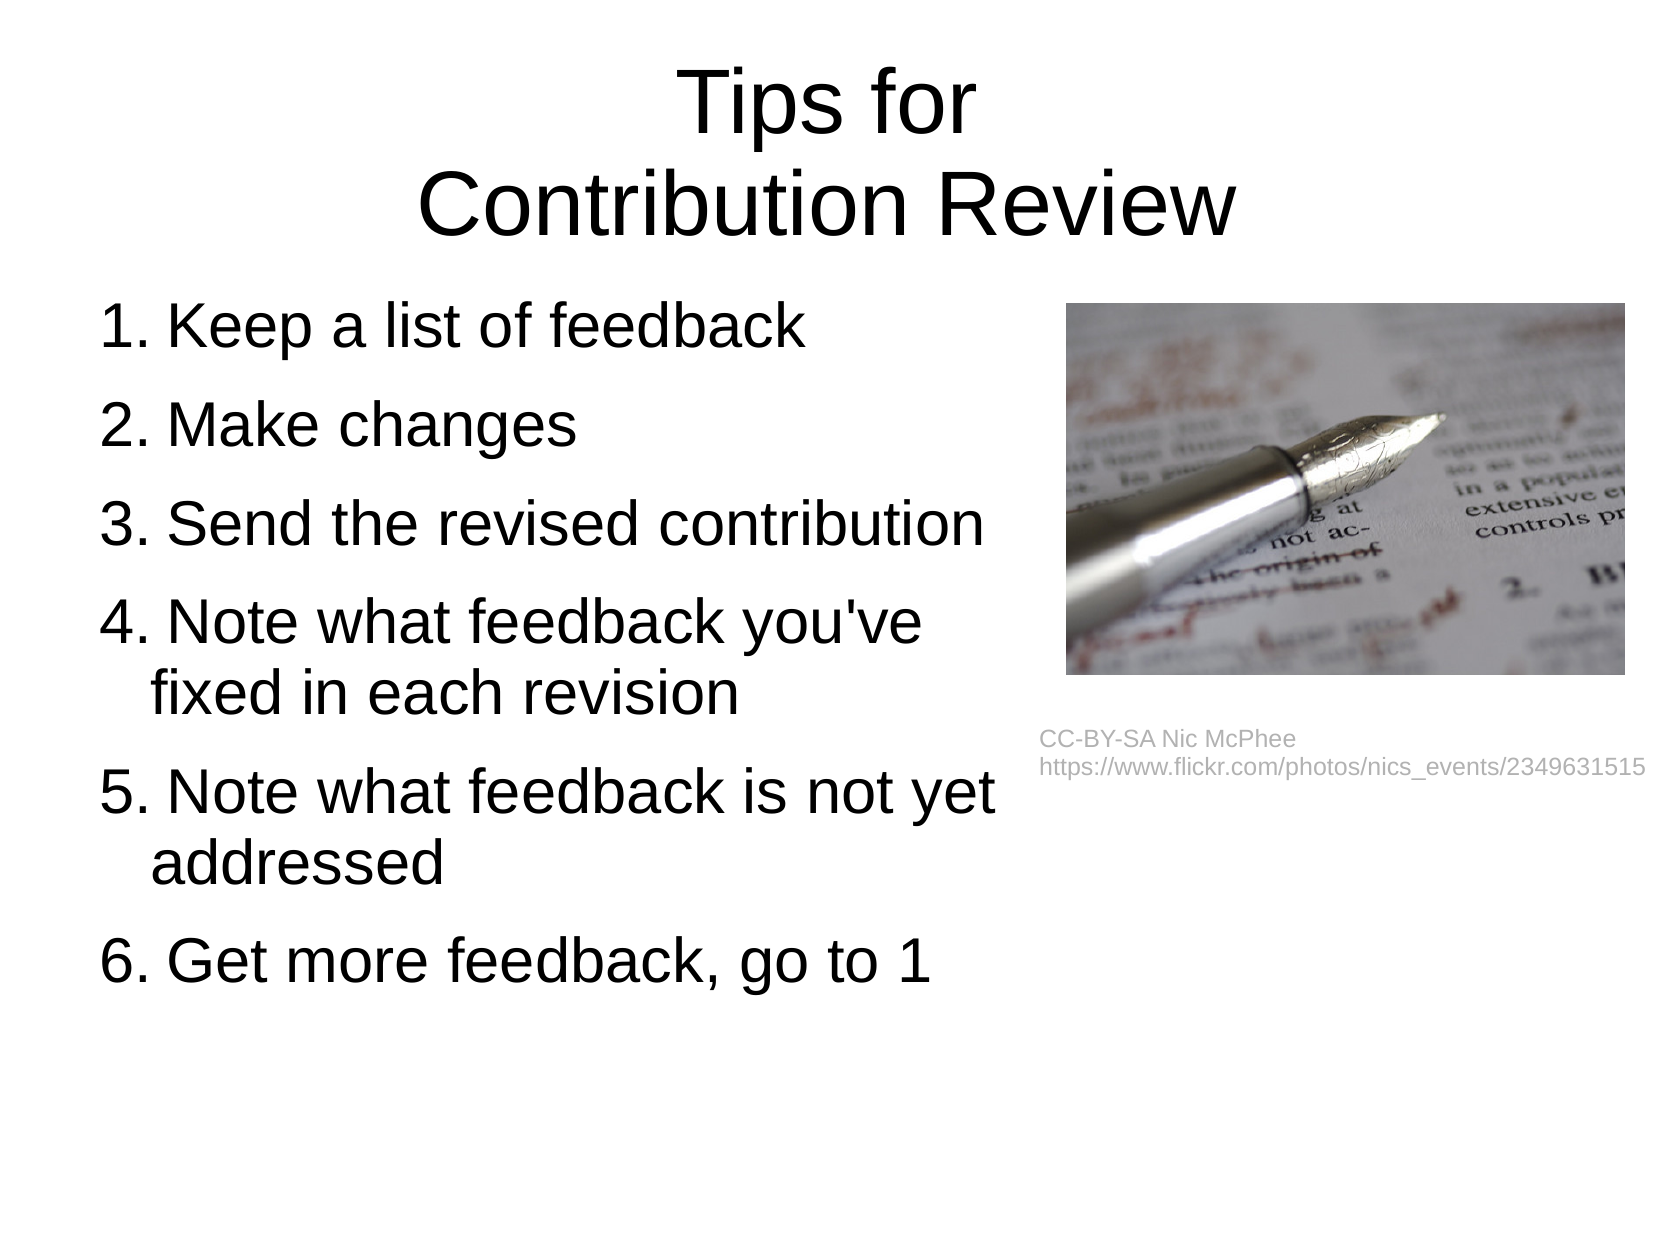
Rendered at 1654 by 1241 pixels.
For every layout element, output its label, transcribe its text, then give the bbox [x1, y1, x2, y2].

title Tips for Contribution Review [82, 49, 1571, 257]
text_box CC-BY-SA Nic McPhee https://www.flickr.com/photos/nics_events/2349631515 [1024, 717, 1654, 789]
list Keep a list of feedback Make changes Send the revised contribution Note what feedback you've fixed in each revision Note what feedback is not yet addressed Get more feedback, go to 1 [82, 290, 1021, 1010]
picture [1066, 303, 1625, 676]
